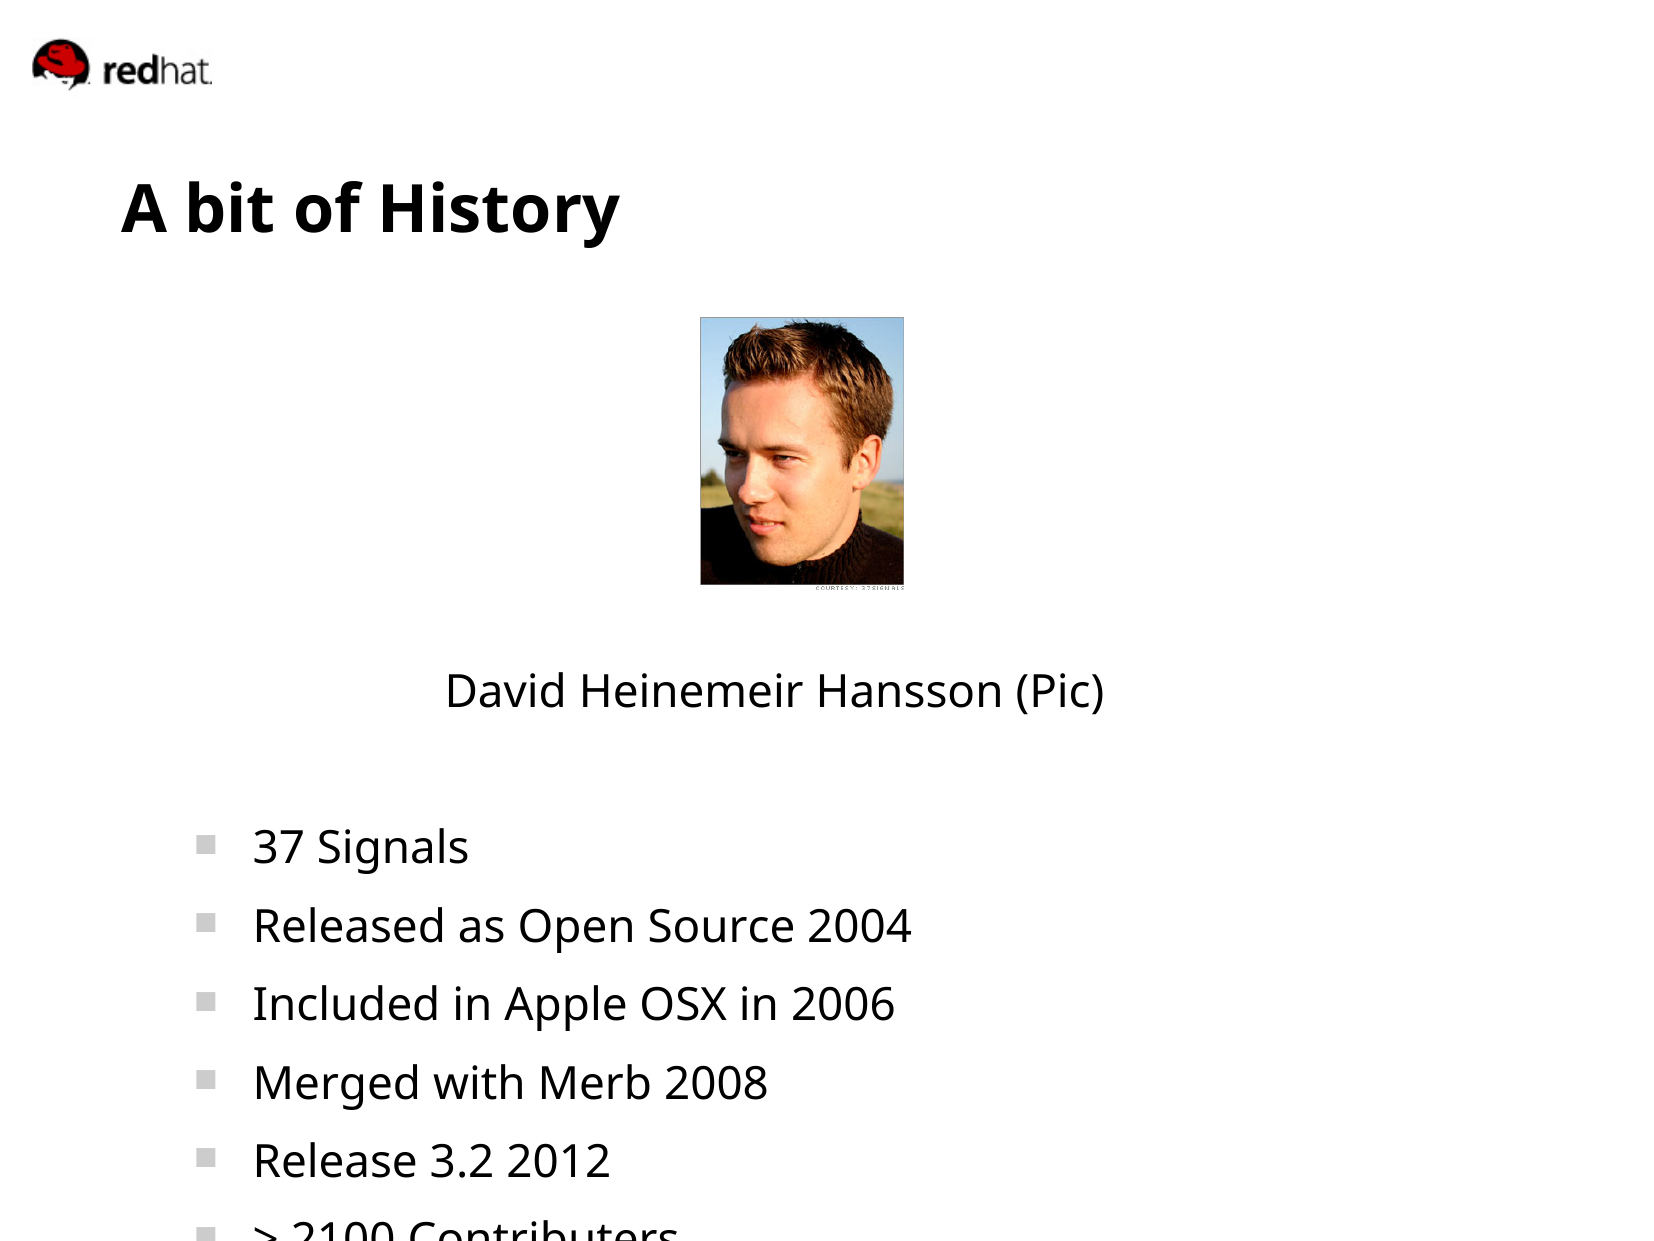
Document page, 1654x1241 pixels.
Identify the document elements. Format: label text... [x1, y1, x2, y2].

picture [31, 37, 212, 98]
picture [700, 317, 904, 590]
list David Heinemeir Hansson (Pic) 37 Signals Released as Open Source 2004 Included in Apple OSX in 2006 Merged with Merb 2008 Release 3.2 2012 > 2100 Contributers [121, 344, 1534, 1241]
title A bit of History [121, 102, 1534, 310]
